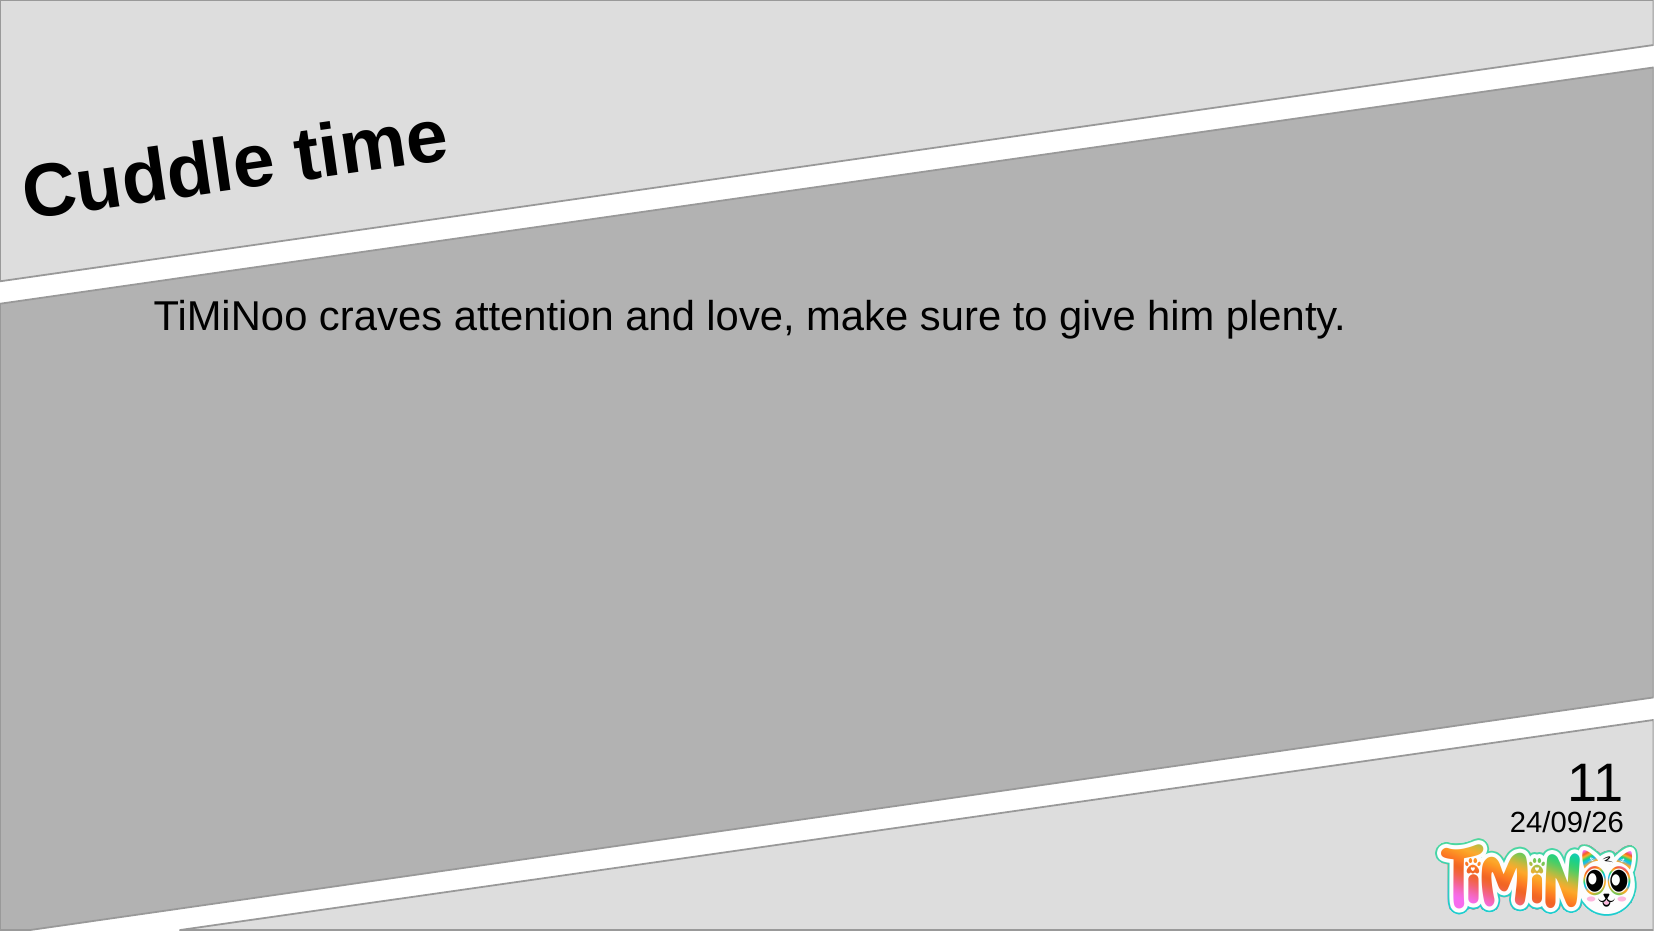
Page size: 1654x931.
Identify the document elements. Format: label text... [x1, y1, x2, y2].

list TiMiNoo craves attention and love, make sure to give him plenty. [82, 292, 1538, 833]
title Cuddle time [11, 0, 1496, 272]
picture [1435, 838, 1638, 916]
